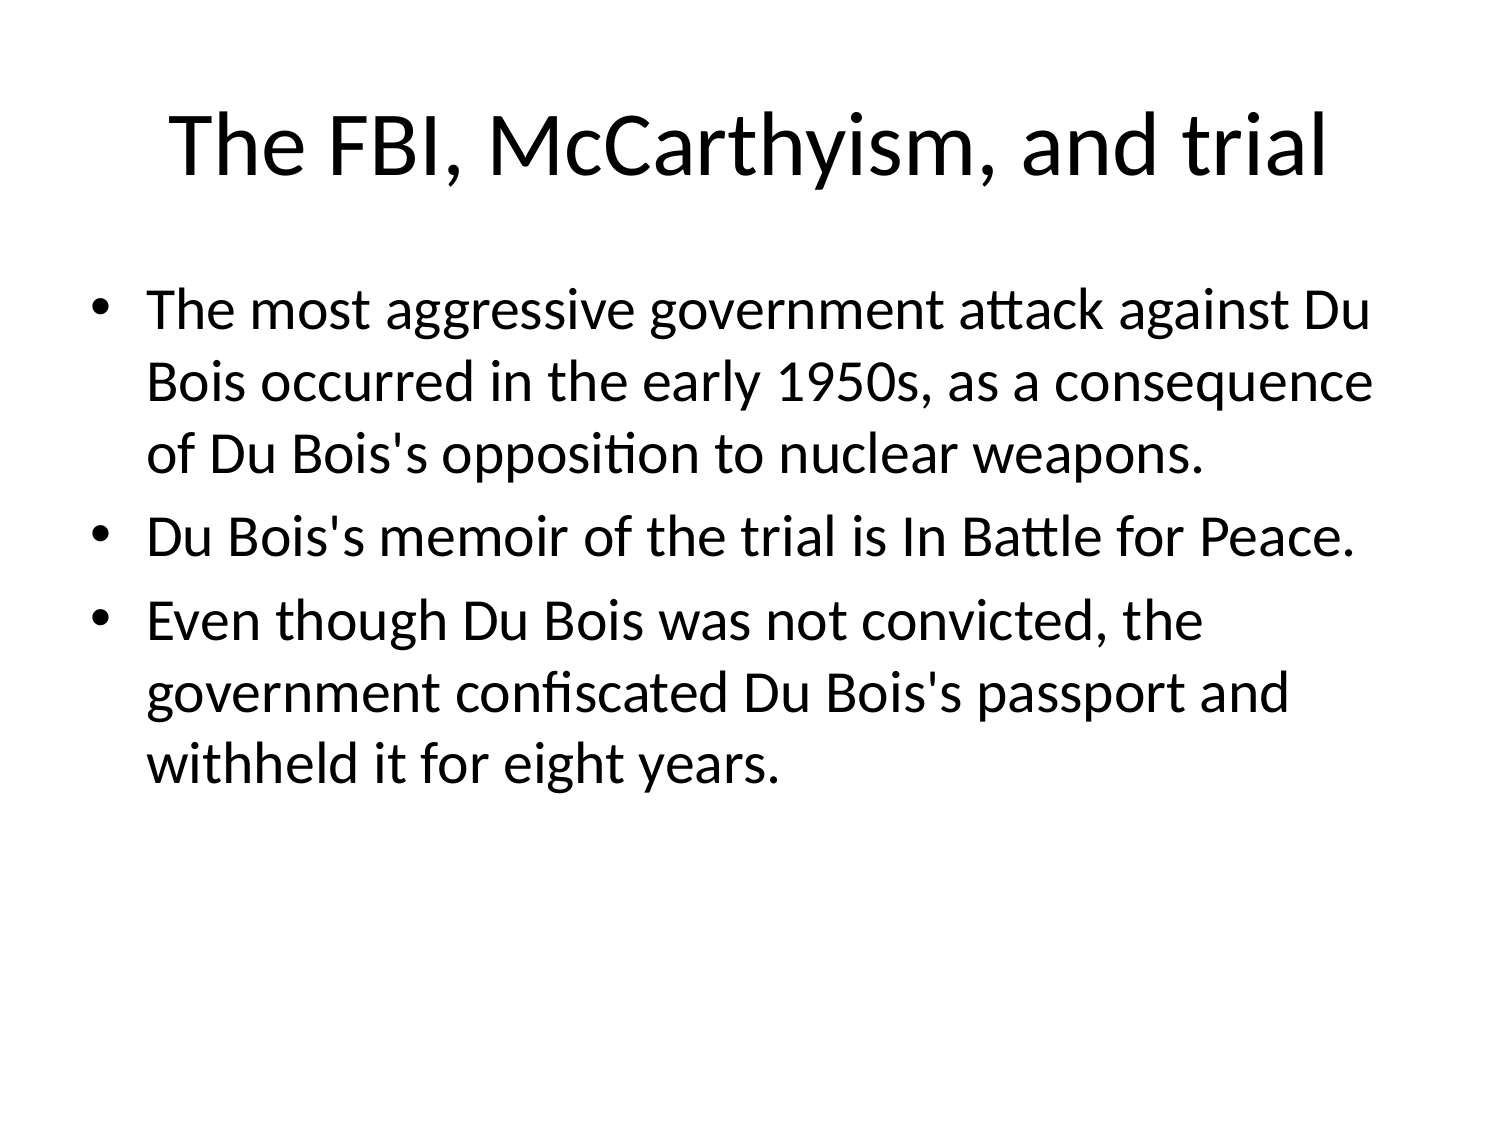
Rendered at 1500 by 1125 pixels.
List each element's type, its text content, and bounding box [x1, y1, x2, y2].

list The most aggressive government attack against Du Bois occurred in the early 1950s, as a consequence of Du Bois's opposition to nuclear weapons. Du Bois's memoir of the trial is In Battle for Peace. Even though Du Bois was not convicted, the government confiscated Du Bois's passport and withheld it for eight years. [75, 262, 1425, 1005]
title The FBI, McCarthyism, and trial [75, 45, 1425, 233]
